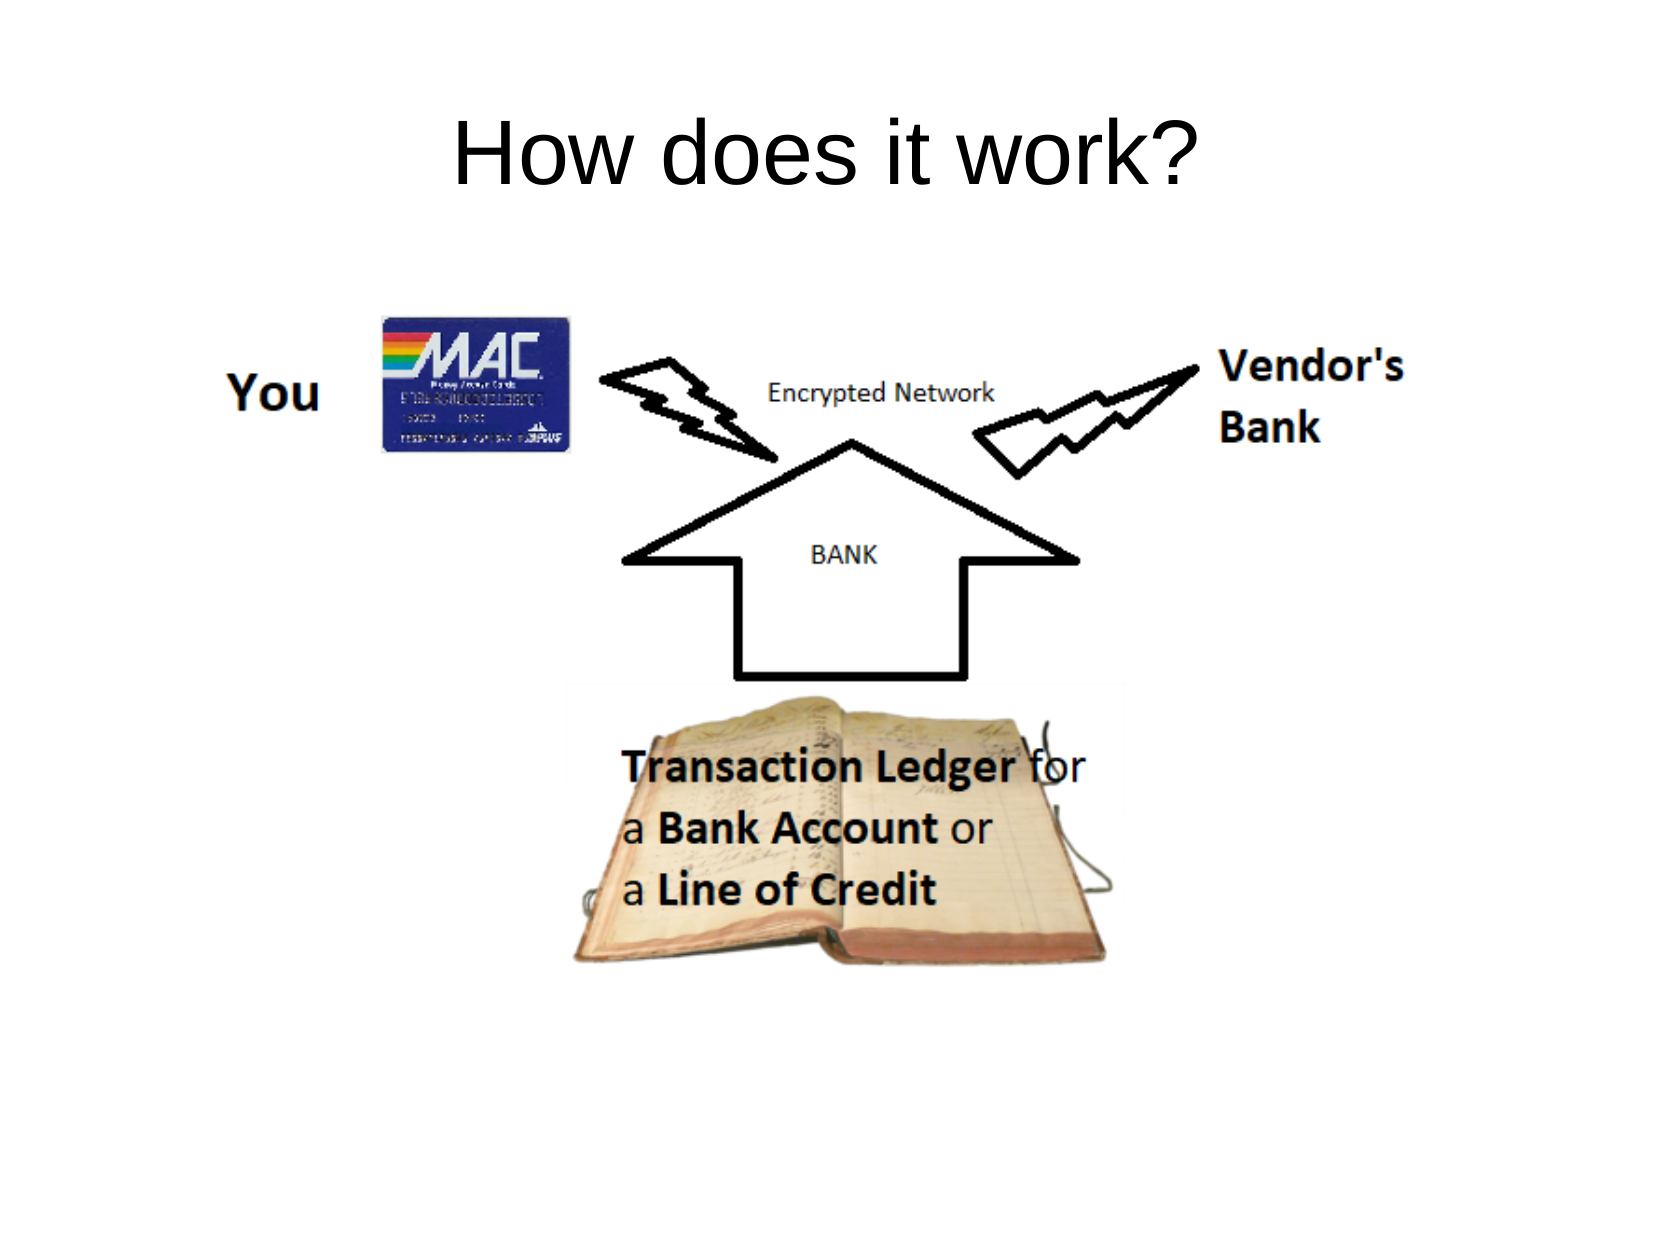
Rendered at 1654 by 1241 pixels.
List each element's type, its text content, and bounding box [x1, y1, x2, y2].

picture [221, 290, 1433, 1010]
title How does it work? [82, 49, 1571, 257]
